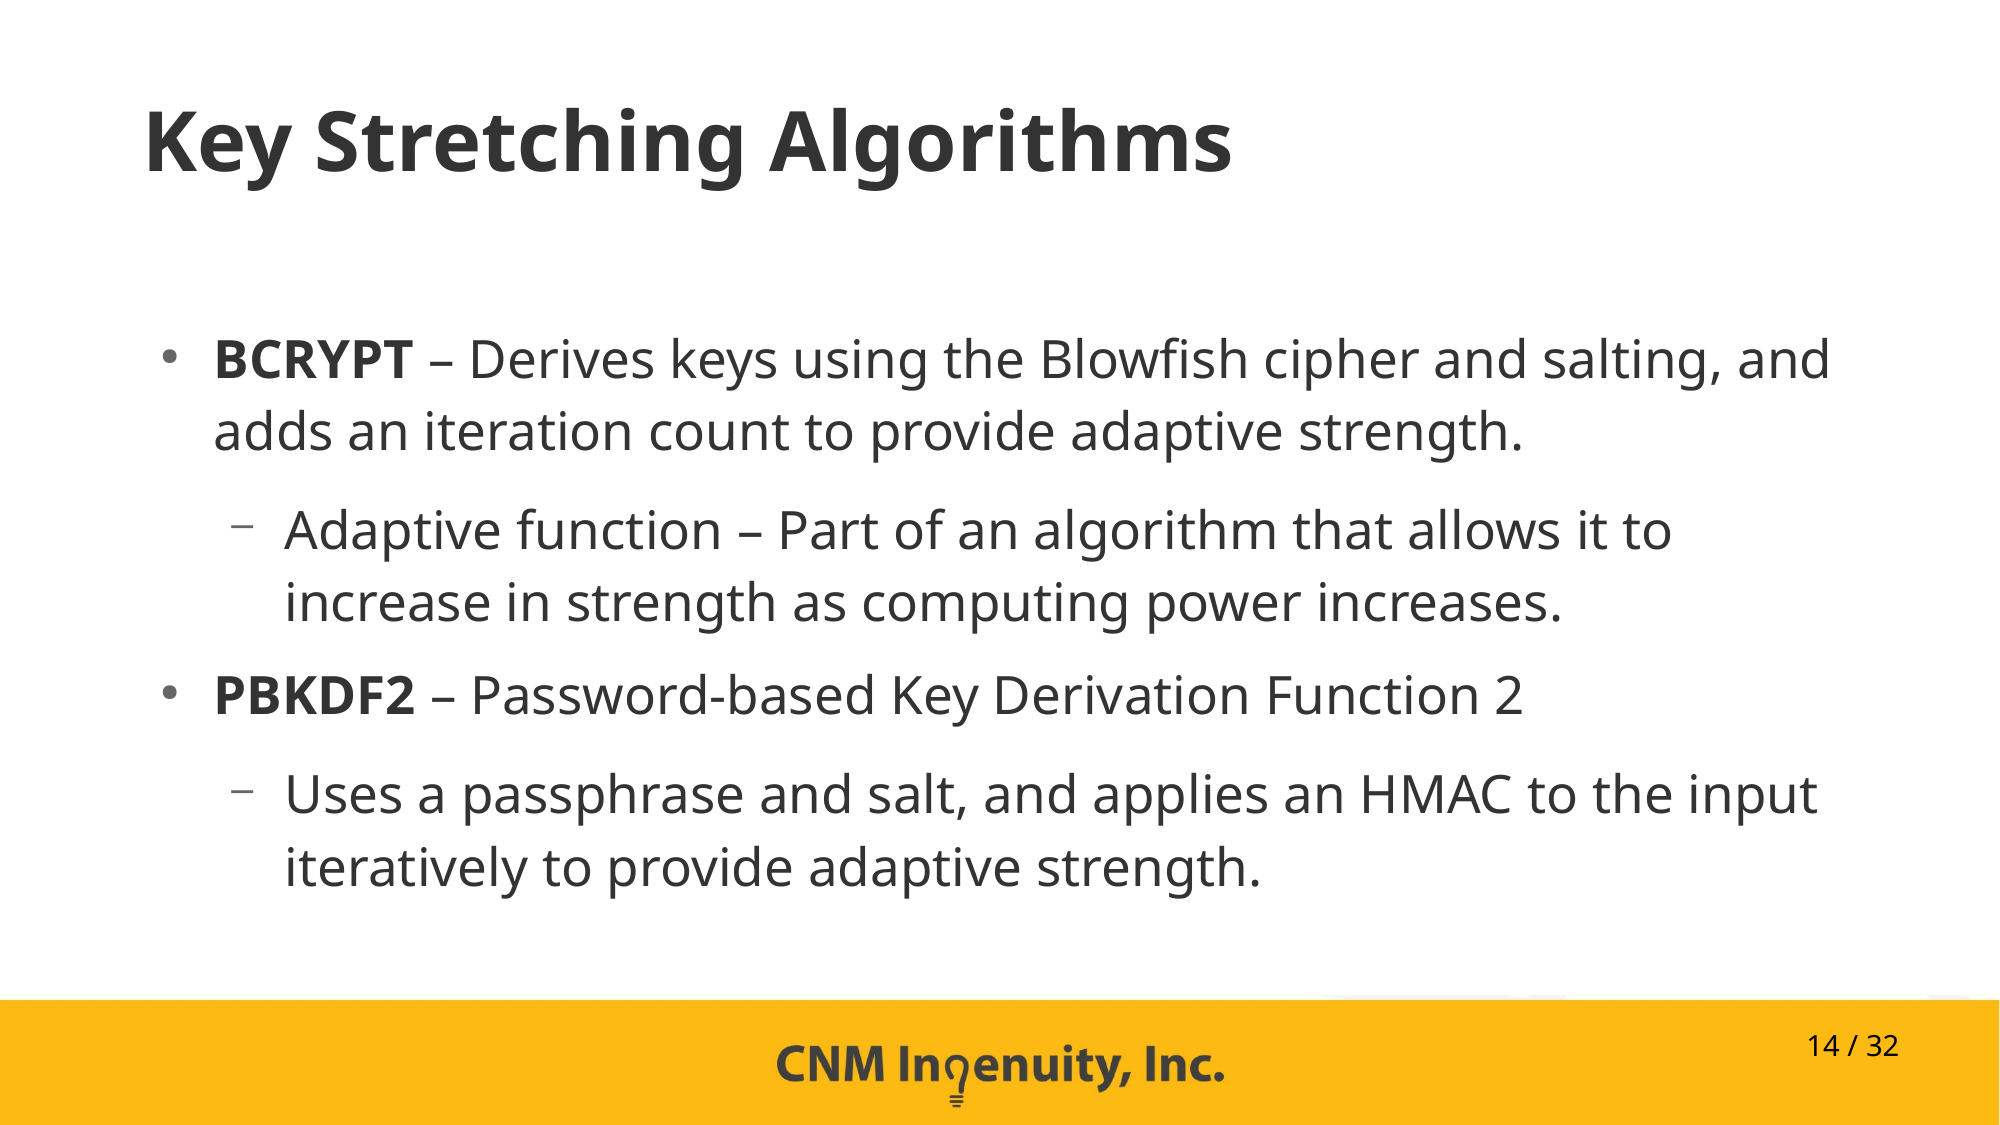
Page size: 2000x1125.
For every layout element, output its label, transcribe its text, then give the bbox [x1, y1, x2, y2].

list BCRYPT – Derives keys using the Blowfish cipher and salting, and adds an iteration count to provide adaptive strength. Adaptive function – Part of an algorithm that allows it to increase in strength as computing power increases. PBKDF2 – Password-based Key Derivation Function 2 Uses a passphrase and salt, and applies an HMAC to the input iteratively to provide adaptive strength. [142, 321, 1857, 974]
title Key Stretching Algorithms [142, 44, 1900, 233]
